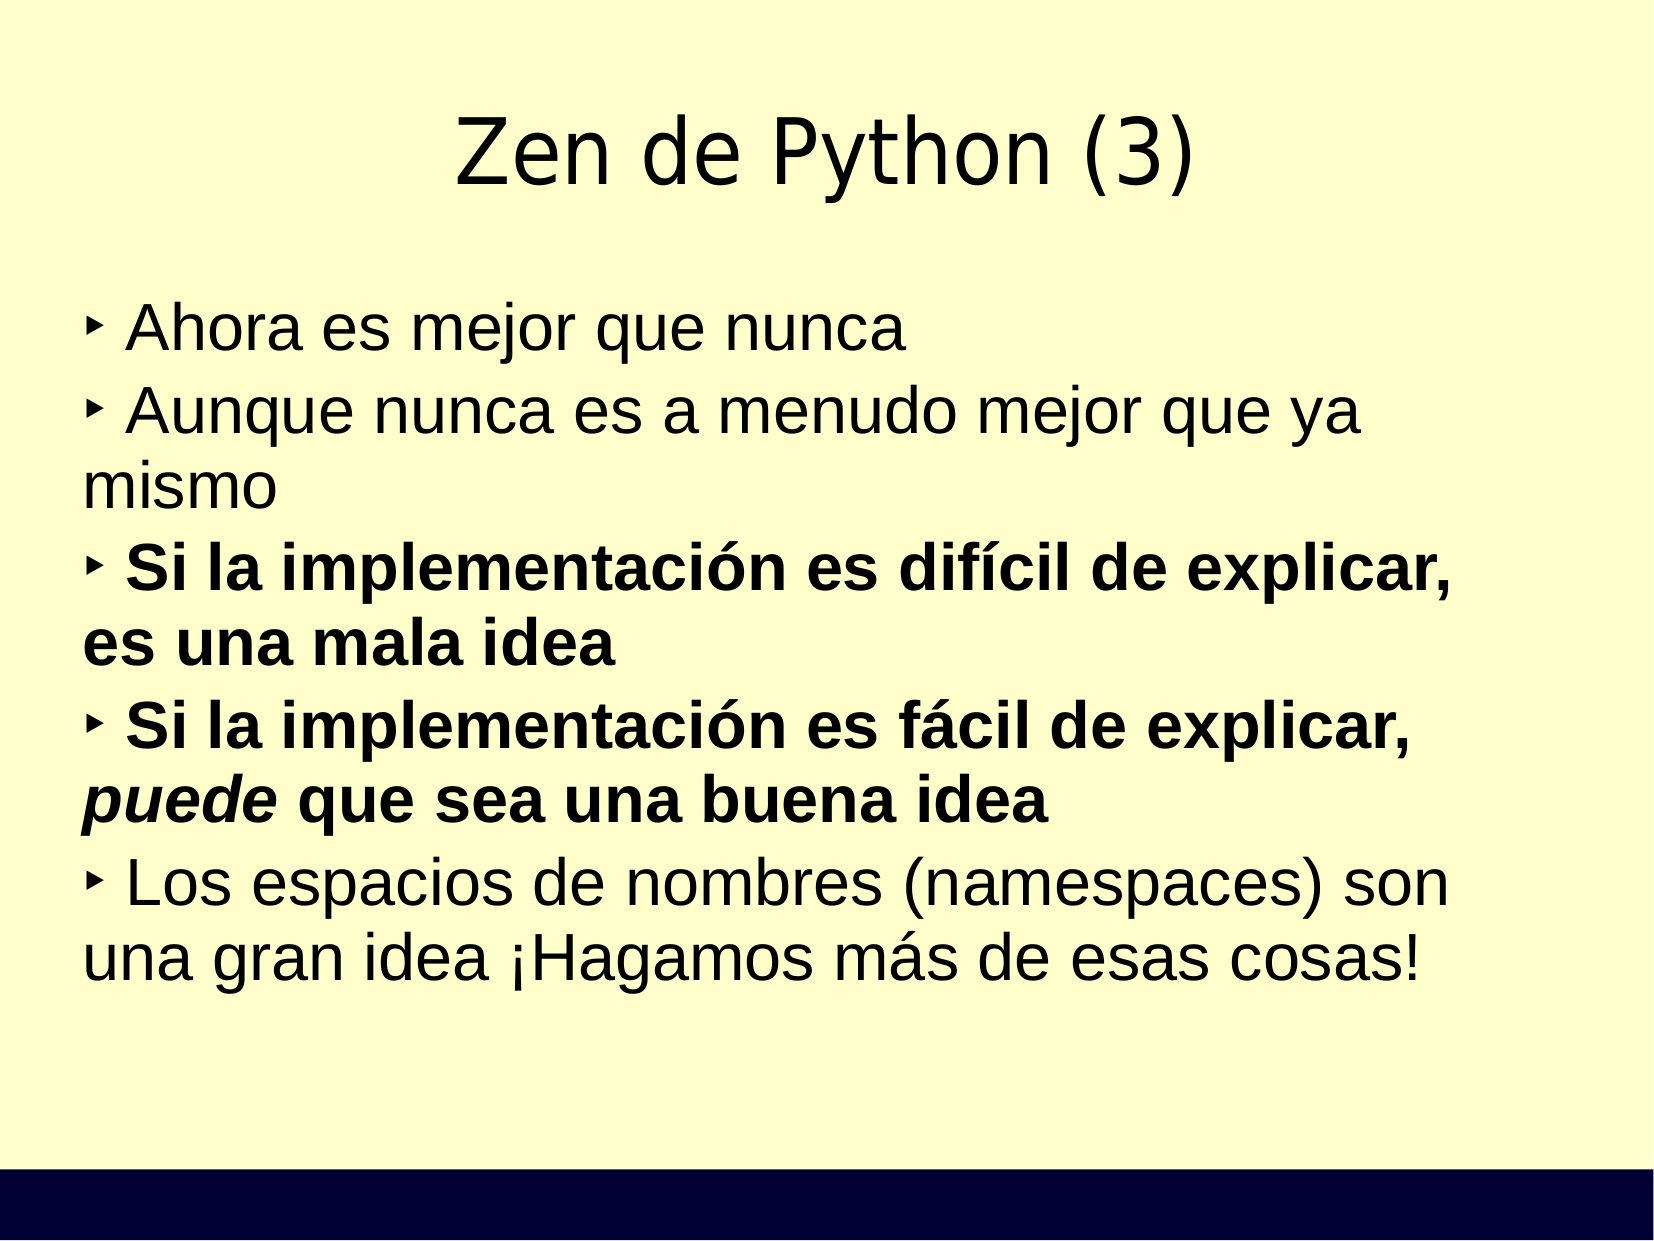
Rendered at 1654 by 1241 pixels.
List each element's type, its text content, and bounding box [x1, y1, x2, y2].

list ‣ Ahora es mejor que nunca ‣ Aunque nunca es a menudo mejor que ya mismo ‣ Si la implementación es difícil de explicar, es una mala idea ‣ Si la implementación es fácil de explicar, puede que sea una buena idea ‣ Los espacios de nombres (namespaces) son una gran idea ¡Hagamos más de esas cosas! [82, 290, 1538, 1010]
title Zen de Python (3) [82, 49, 1571, 257]
